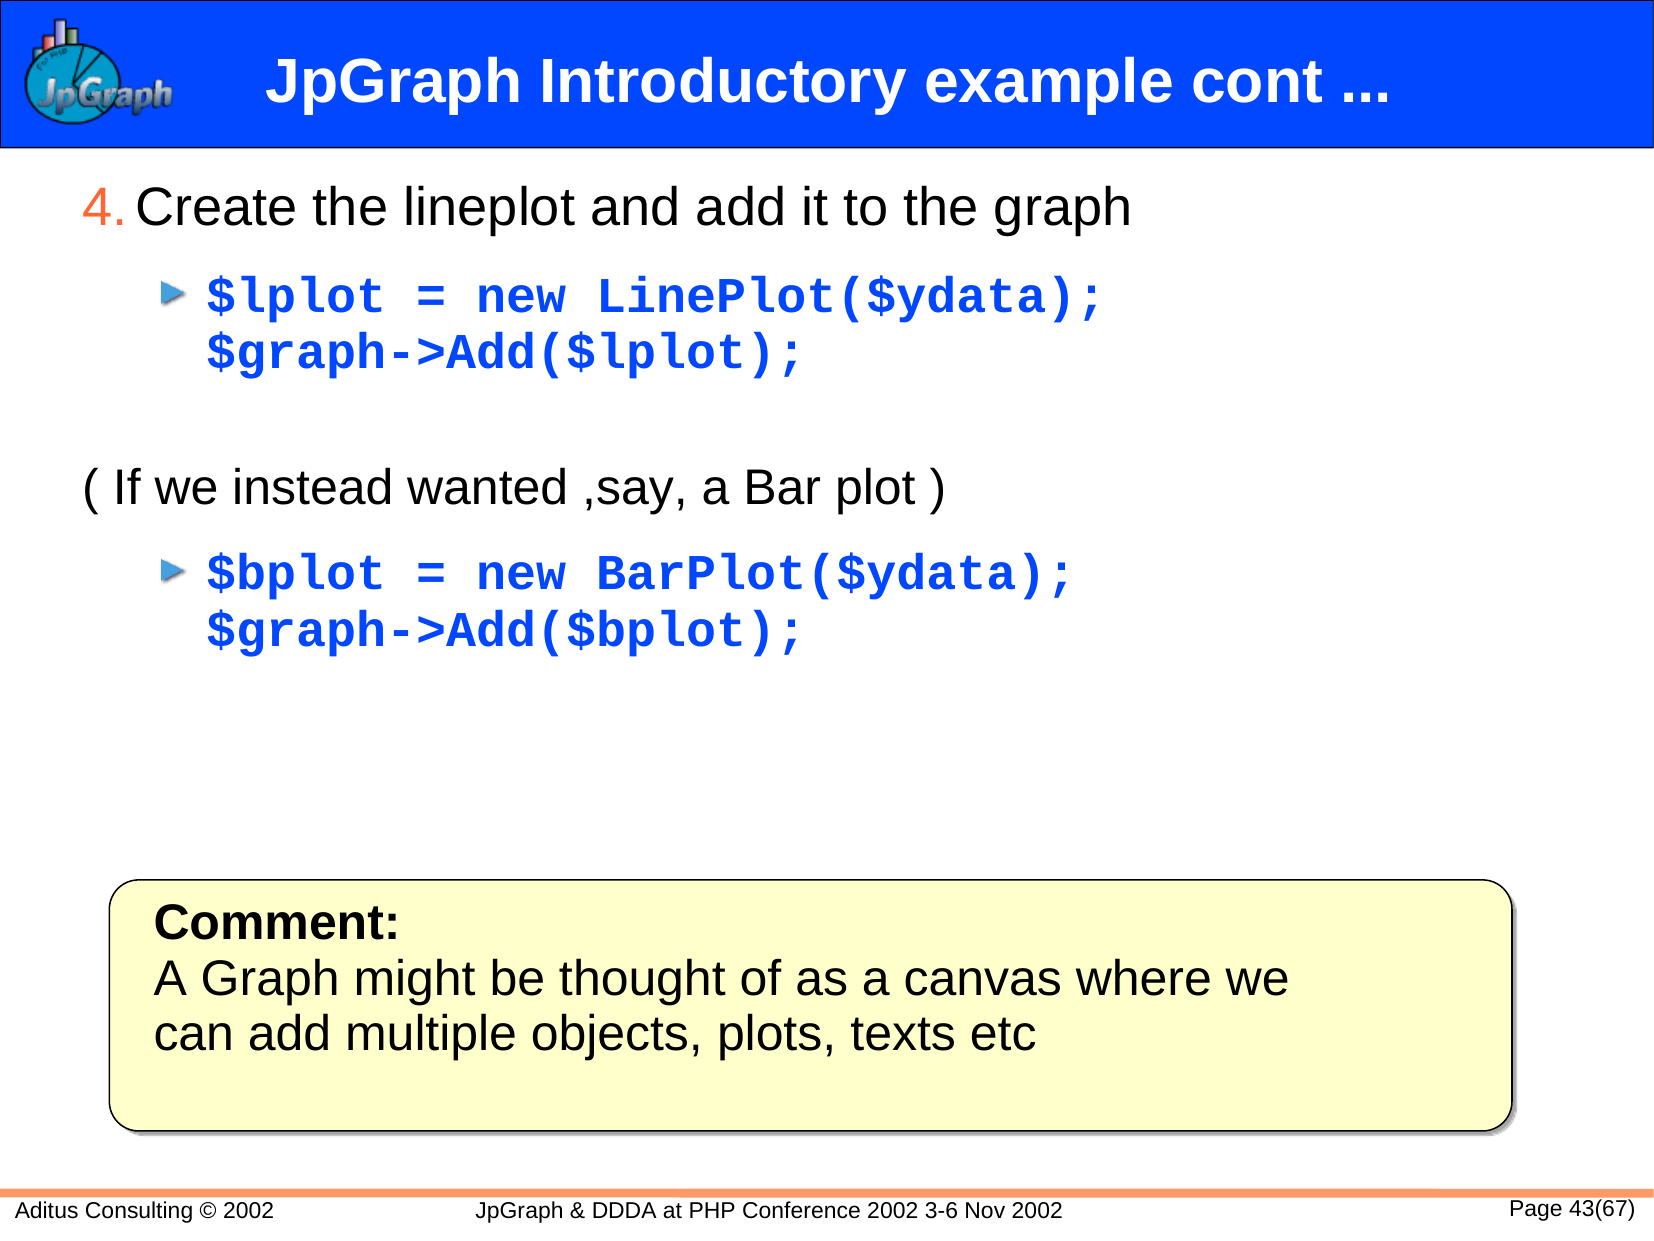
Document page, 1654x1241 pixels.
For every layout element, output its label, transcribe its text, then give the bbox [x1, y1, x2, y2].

picture [20, 17, 123, 128]
text_box [109, 879, 1512, 1131]
title JpGraph Introductory example cont ... [123, 0, 1536, 163]
text_box Comment: A Graph might be thought of as a canvas where we can add multiple objects, plots, texts etc [153, 894, 1365, 1174]
list Create the lineplot and add it to the graph $lplot = new LinePlot($ydata); $graph->Add($lplot); ( If we instead wanted ,say, a Bar plot ) $bplot = new BarPlot($ydata); $graph->Add($bplot); [64, 177, 1580, 1137]
